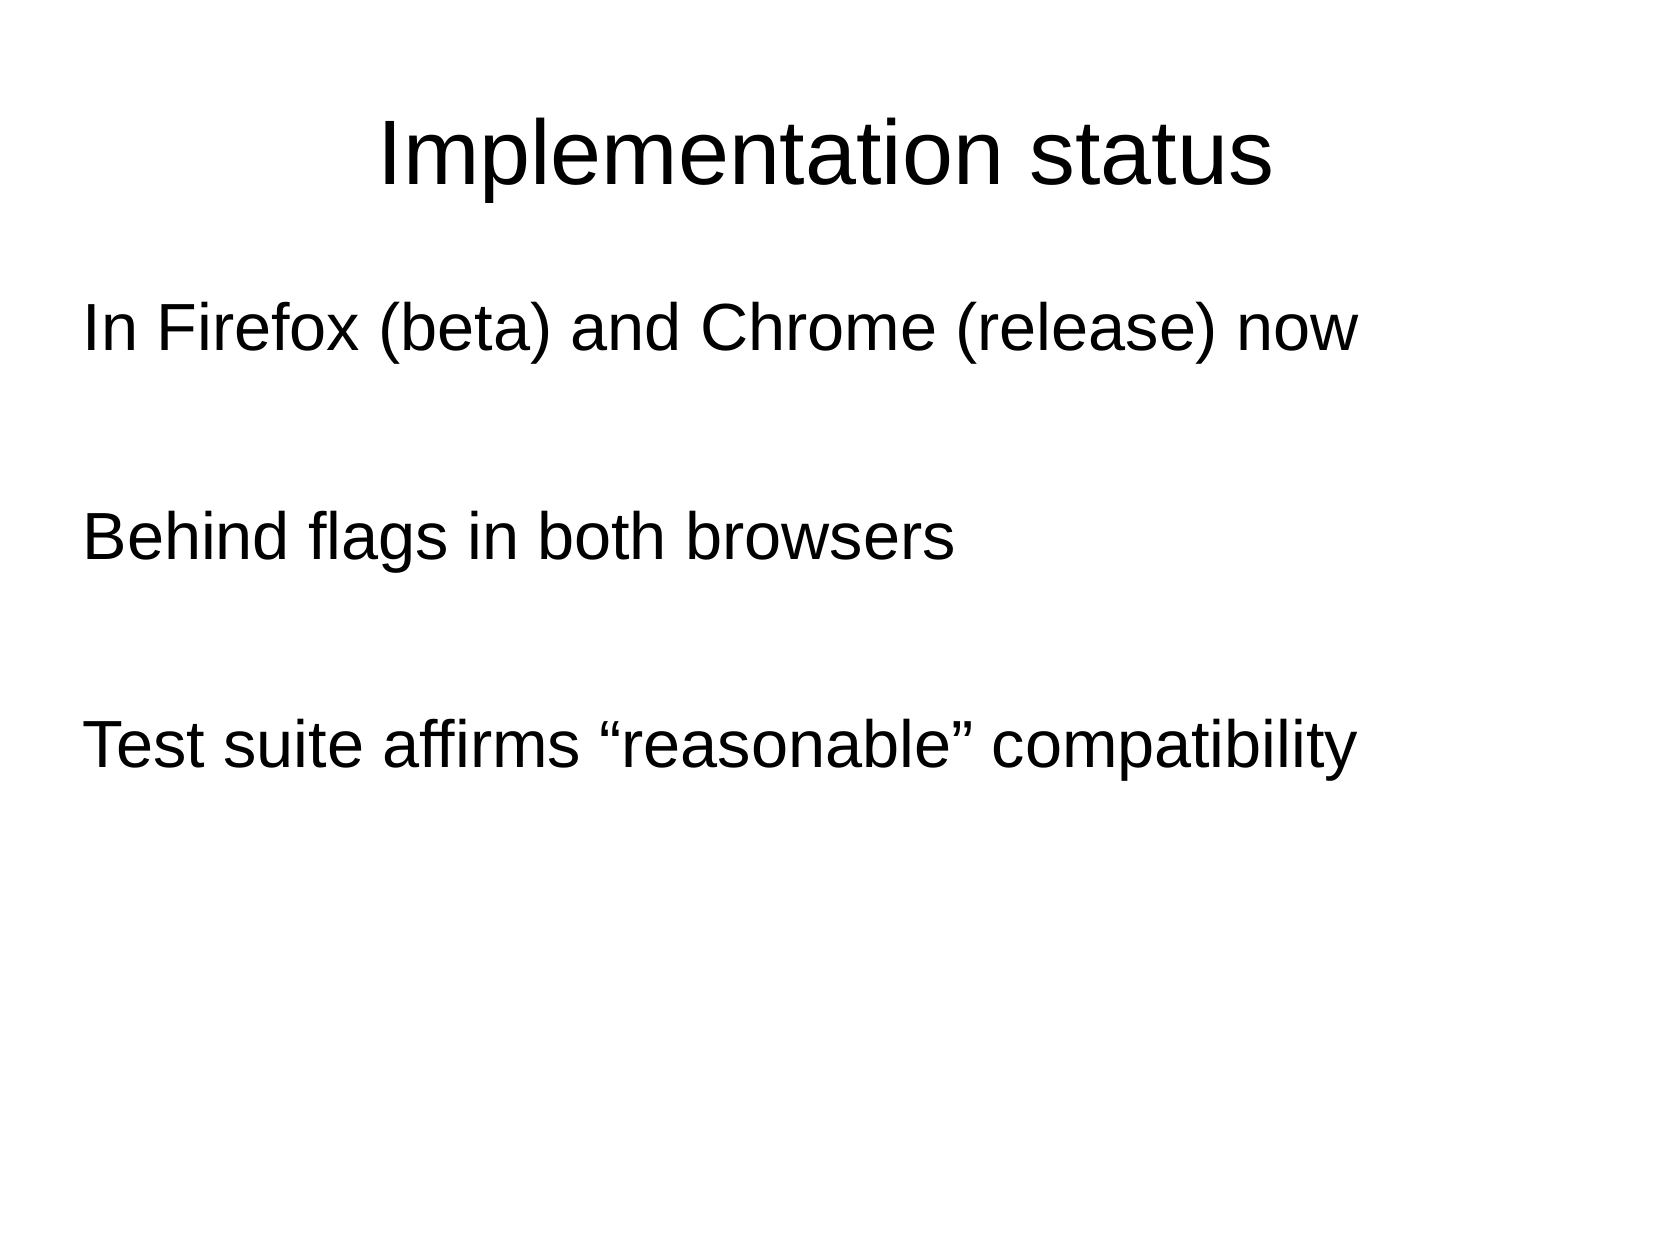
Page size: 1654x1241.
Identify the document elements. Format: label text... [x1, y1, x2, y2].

title Implementation status [82, 49, 1571, 257]
list In Firefox (beta) and Chrome (release) now Behind flags in both browsers Test suite affirms “reasonable” compatibility [82, 290, 1571, 1010]
